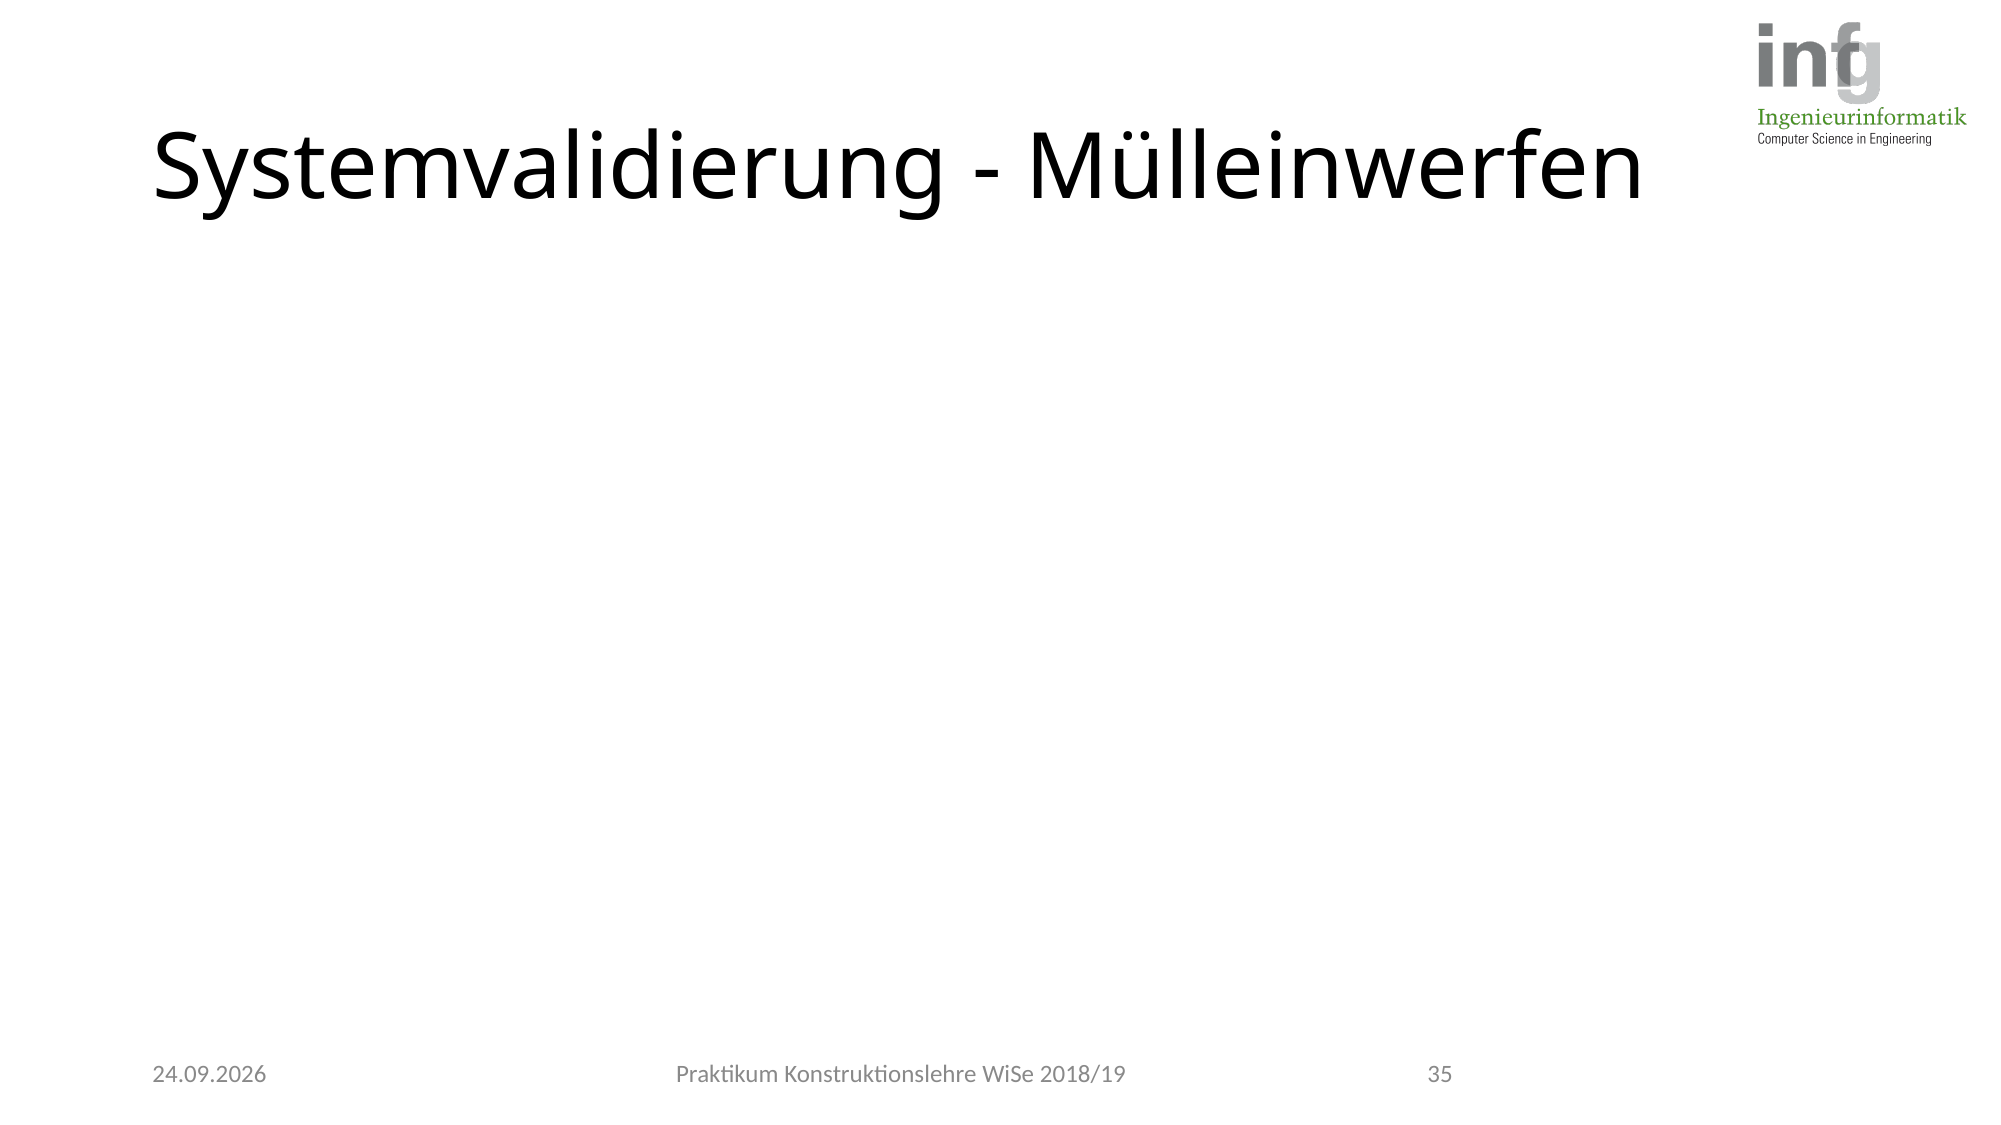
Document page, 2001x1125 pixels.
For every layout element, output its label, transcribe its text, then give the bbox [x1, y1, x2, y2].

title Systemvalidierung - Mülleinwerfen [137, 59, 1863, 278]
text_box Praktikum Konstruktionslehre WiSe 2018/19 [403, 1042, 1400, 1103]
text_box 35 [1412, 1042, 1863, 1103]
text_box 10.01.2019 [137, 1042, 403, 1103]
